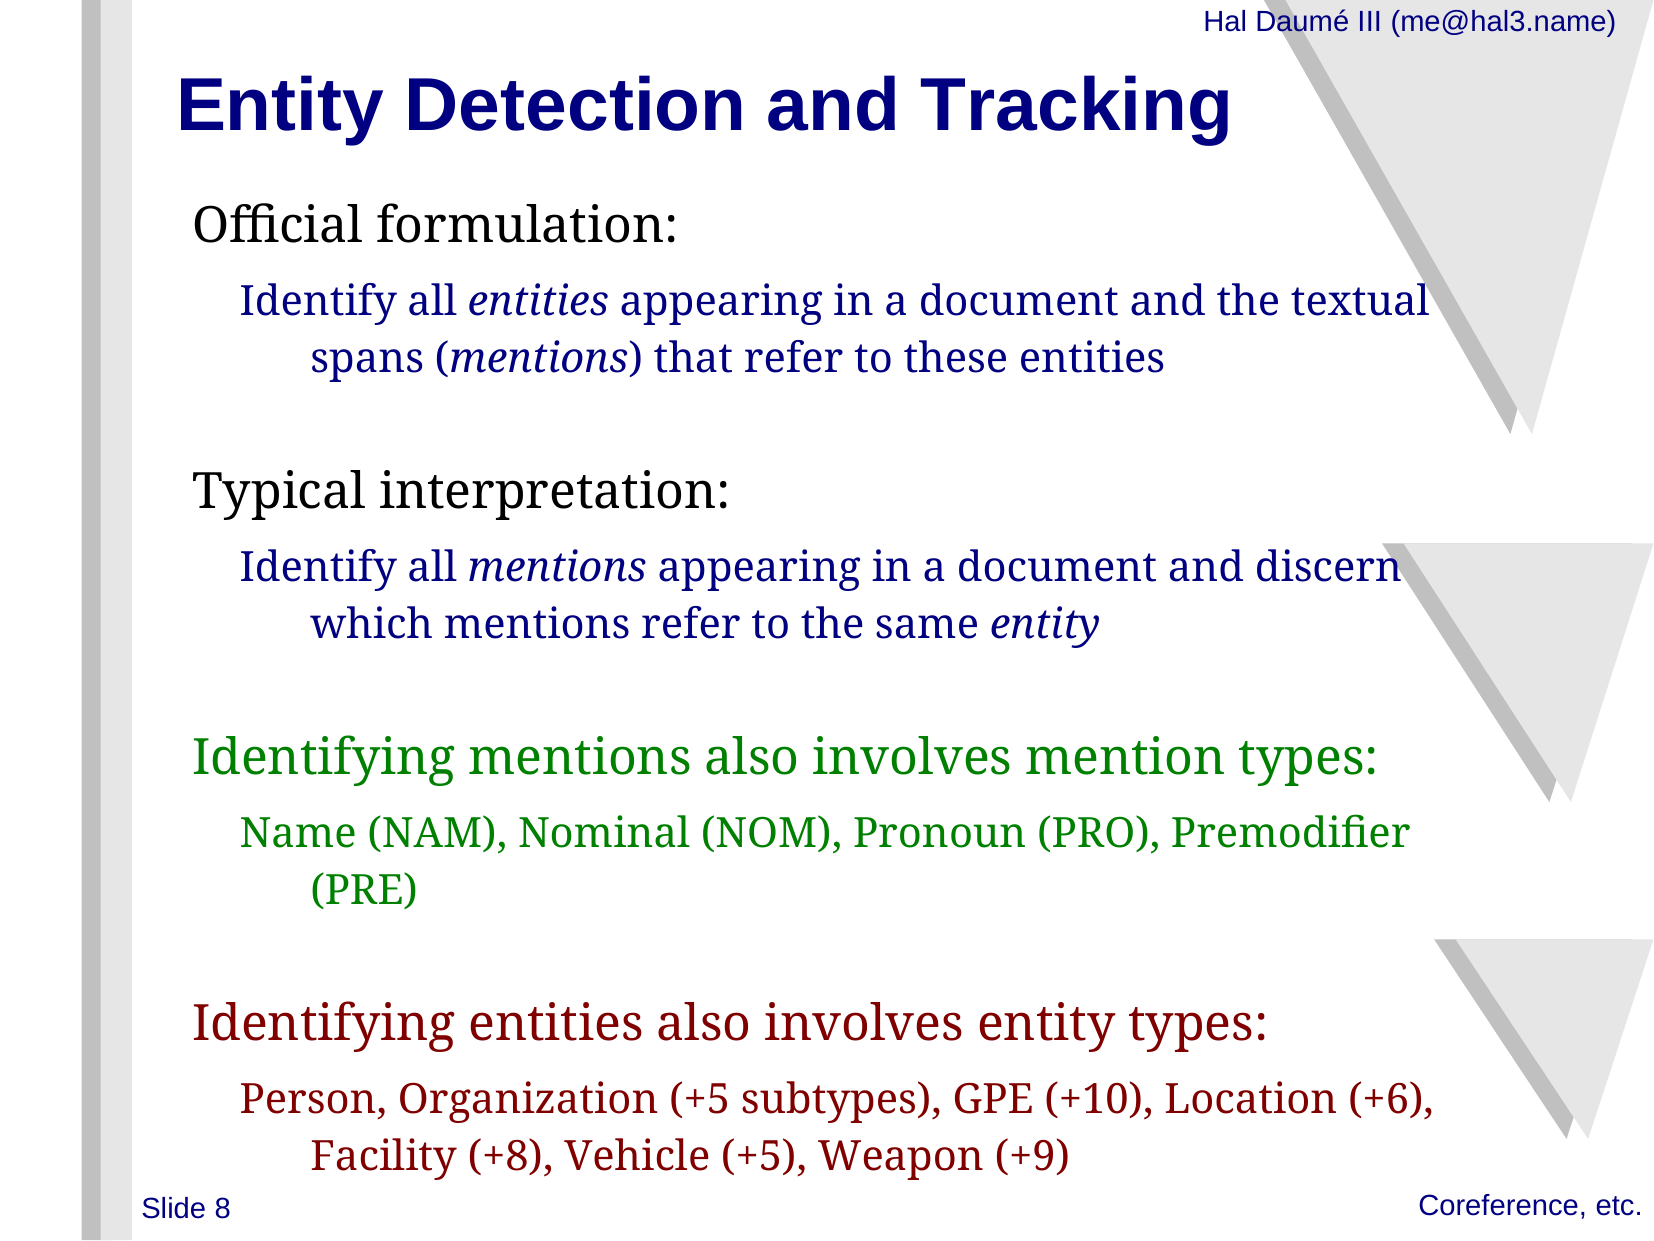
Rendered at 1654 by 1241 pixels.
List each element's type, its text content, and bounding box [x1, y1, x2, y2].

title Entity Detection and Tracking [176, 44, 1509, 166]
list Official formulation: Identify all entities appearing in a document and the textual spans (mentions) that refer to these entities Typical interpretation: Identify all mentions appearing in a document and discern which mentions refer to the same entity Identifying mentions also involves mention types: Name (NAM), Nominal (NOM), Pronoun (PRO), Premodifier (PRE) Identifying entities also involves entity types: Person, Organization (+5 subtypes), GPE (+10), Location (+6), Facility (+8), Vehicle (+5), Weapon (+9) [180, 188, 1512, 1127]
